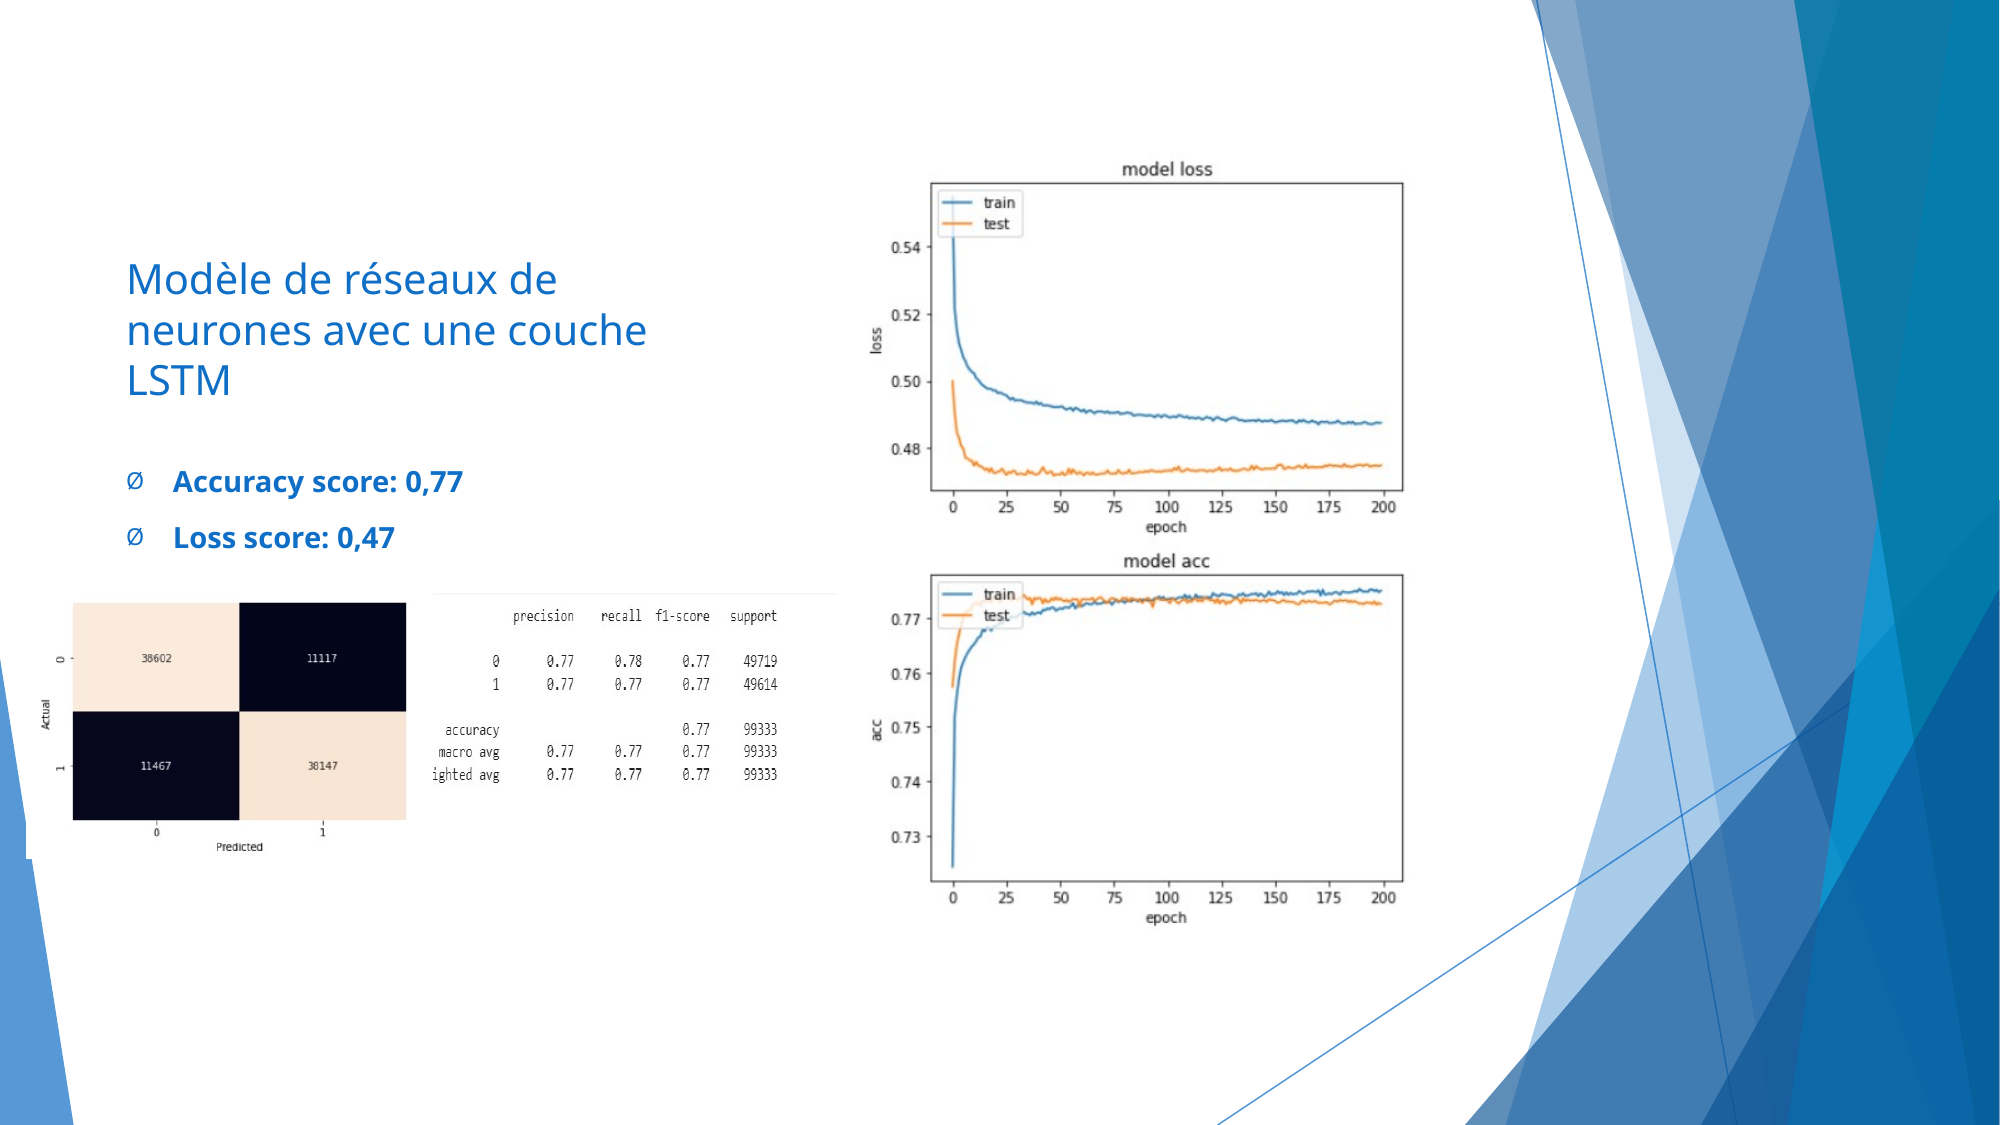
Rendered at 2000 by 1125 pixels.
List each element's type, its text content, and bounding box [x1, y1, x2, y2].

title Modèle de réseaux de neurones avec une couche LSTM [111, 245, 744, 455]
picture [26, 594, 836, 859]
picture [849, 143, 1452, 933]
list Accuracy score: 0,77 Loss score: 0,47 [111, 455, 744, 581]
